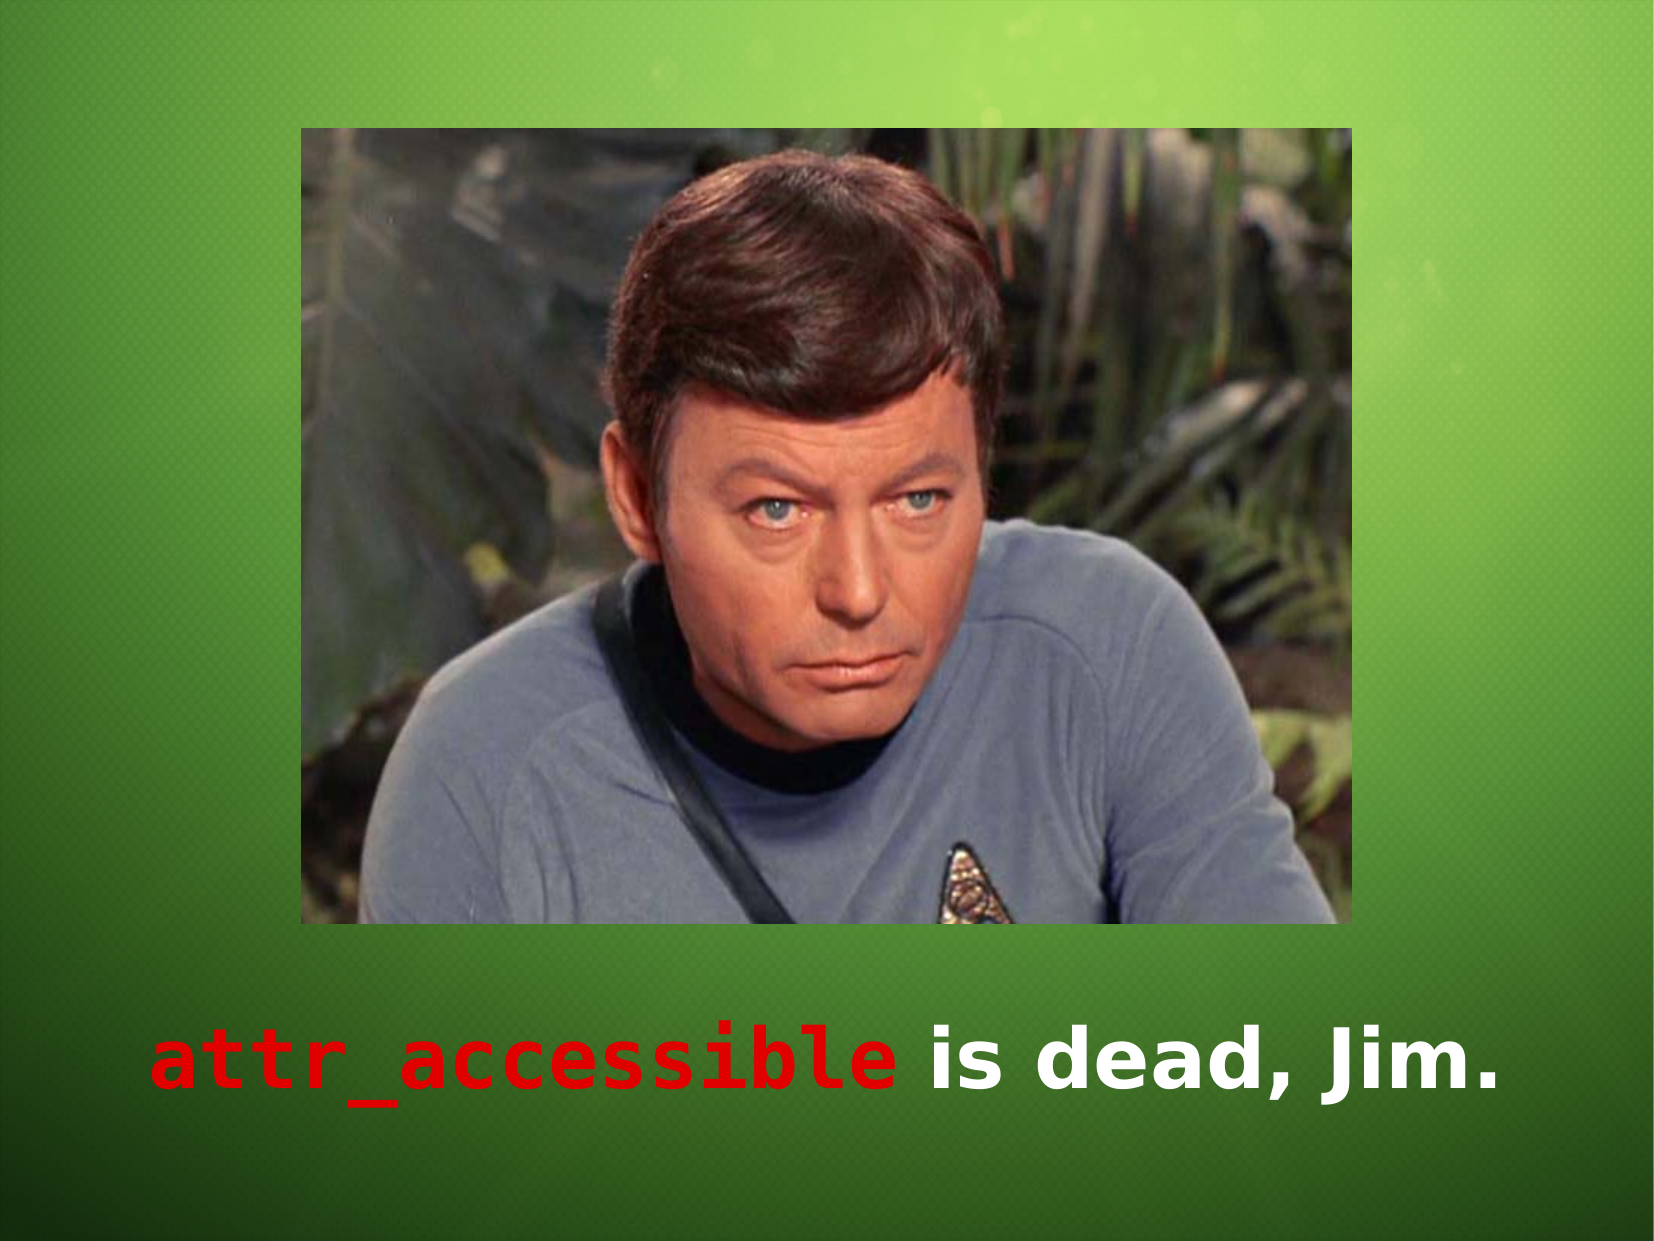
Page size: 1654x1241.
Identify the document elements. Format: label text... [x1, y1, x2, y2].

text_box attr_accessible is dead, Jim. [133, 1003, 1520, 1116]
picture [0, 0, 1654, 1241]
